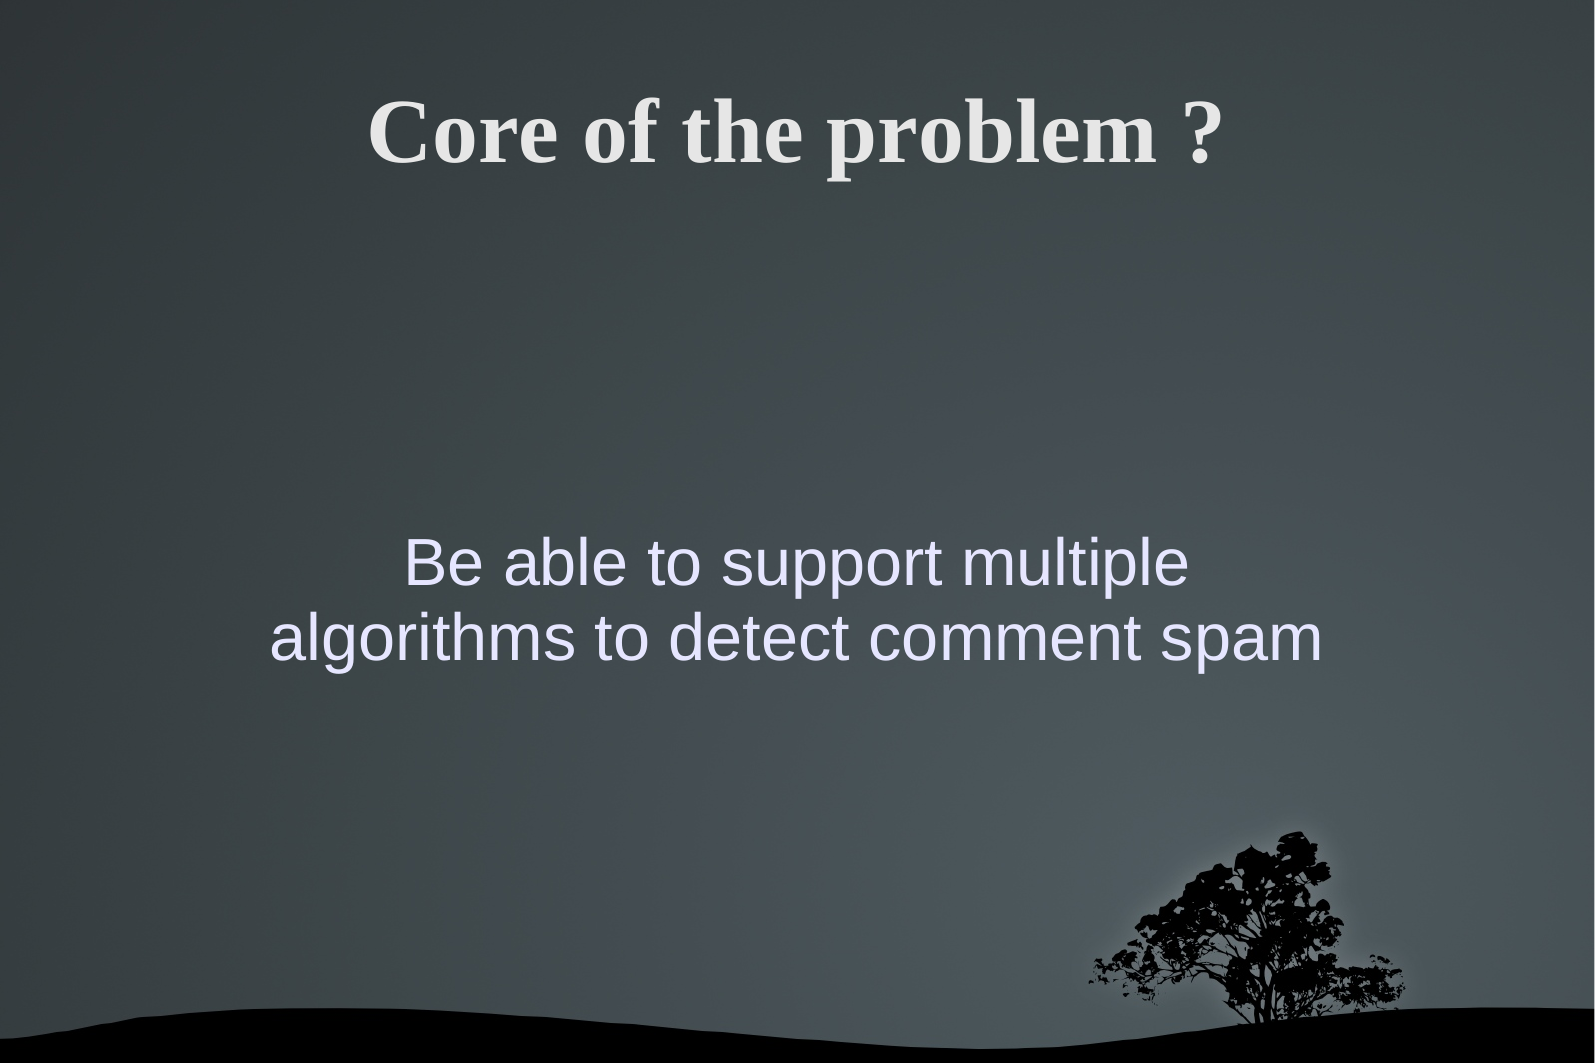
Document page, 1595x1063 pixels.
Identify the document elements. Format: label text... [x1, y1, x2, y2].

picture [0, 0, 1595, 1063]
title Core of the problem ? [79, 49, 1515, 213]
subtitle Be able to support multiple algorithms to detect comment spam [79, 256, 1515, 943]
